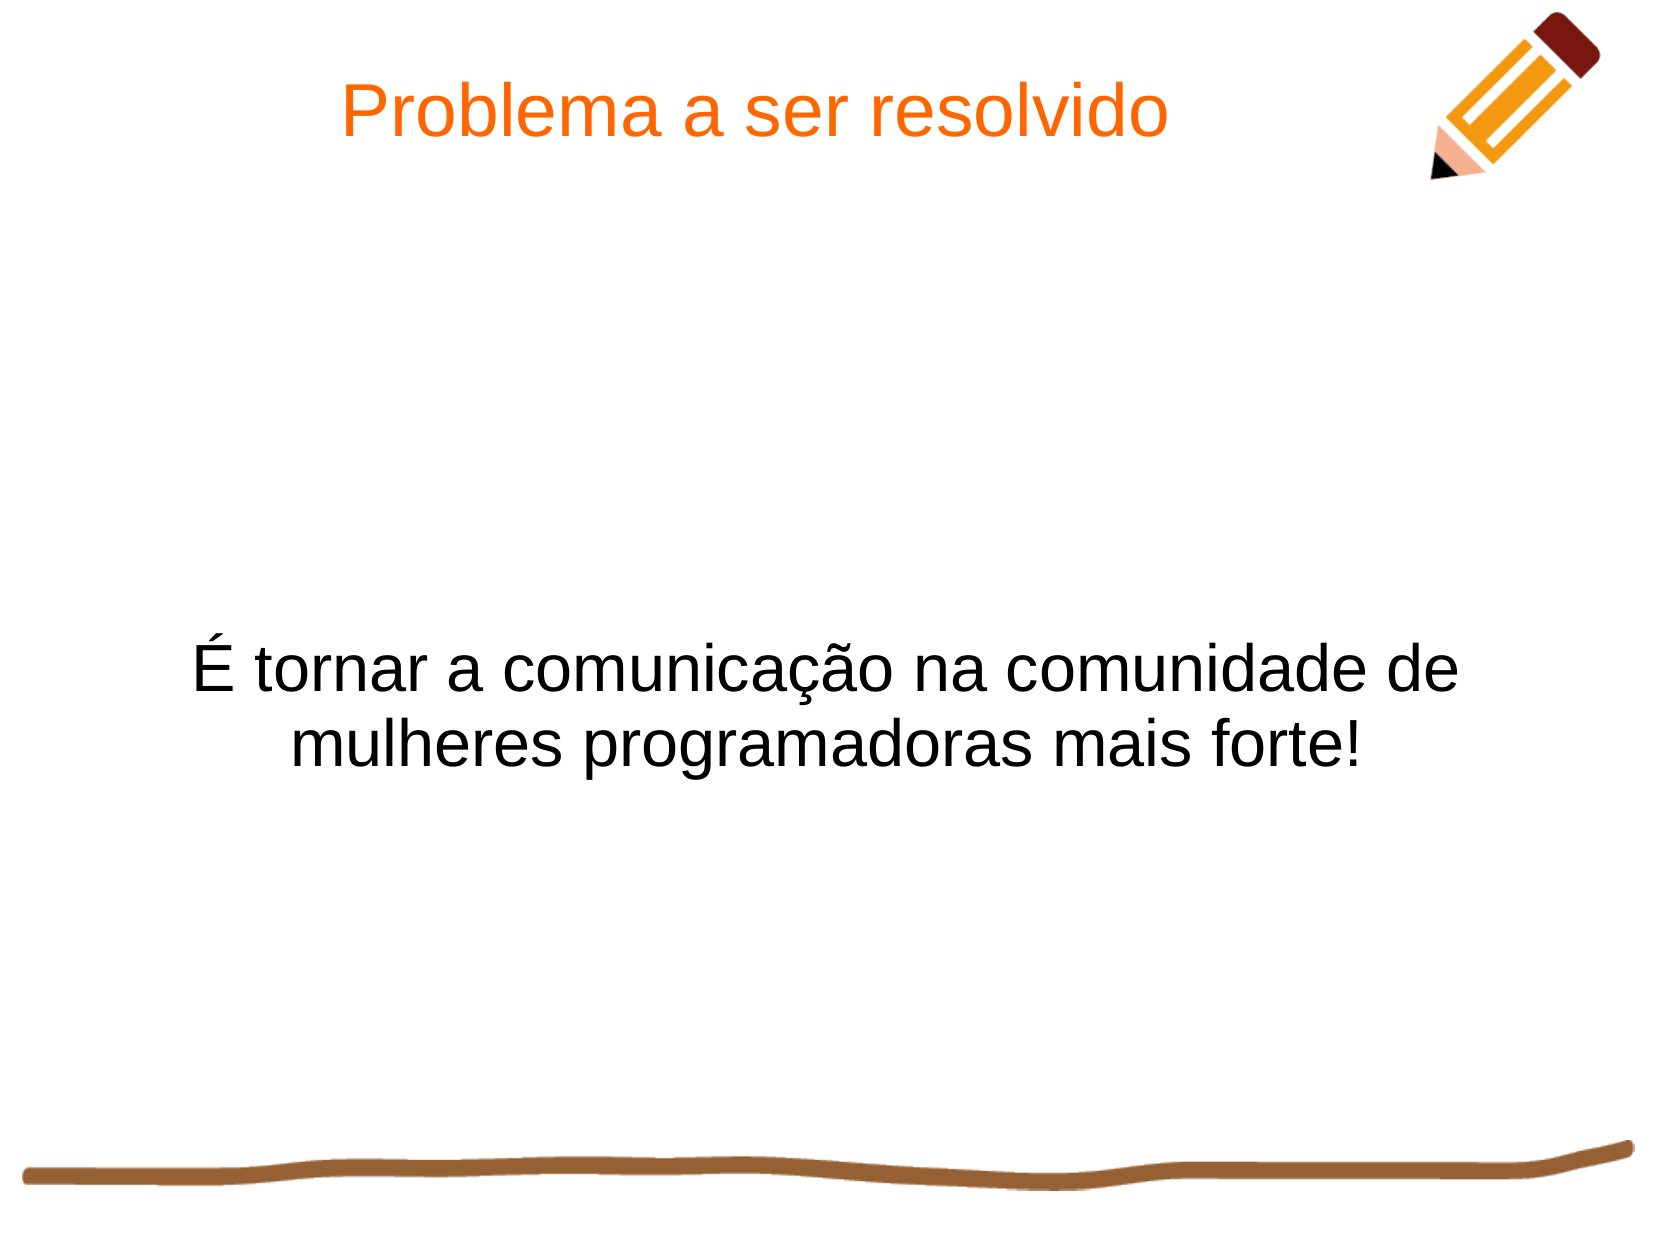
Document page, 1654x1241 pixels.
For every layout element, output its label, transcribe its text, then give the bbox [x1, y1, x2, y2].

subtitle É tornar a comunicação na comunidade de mulheres programadoras mais forte! [82, 290, 1571, 1122]
picture [1430, 12, 1601, 181]
title Problema a ser resolvido [82, 49, 1430, 172]
picture [22, 1140, 1635, 1191]
